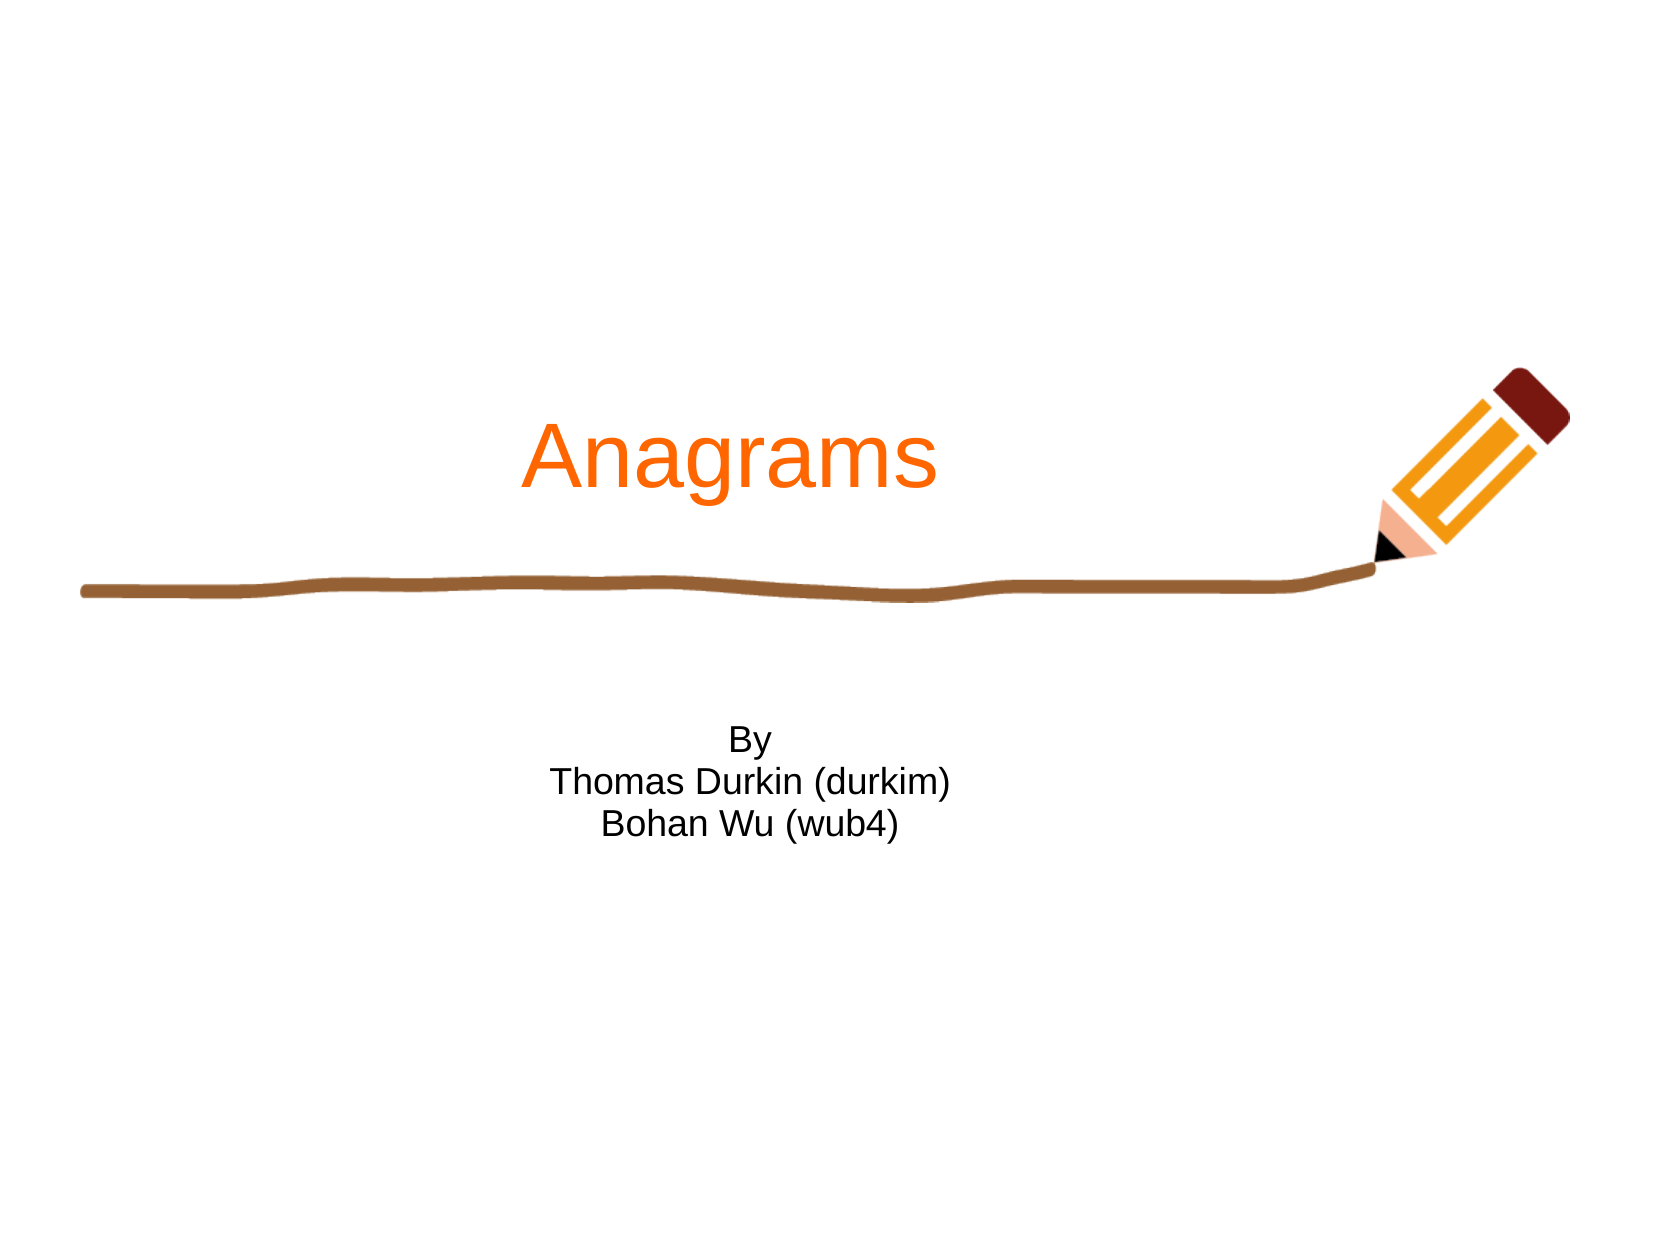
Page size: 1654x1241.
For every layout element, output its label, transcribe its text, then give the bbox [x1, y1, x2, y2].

title Anagrams [82, 352, 1379, 560]
text_box By Thomas Durkin (durkim) Bohan Wu (wub4) [375, 711, 1126, 894]
picture [80, 367, 1570, 603]
